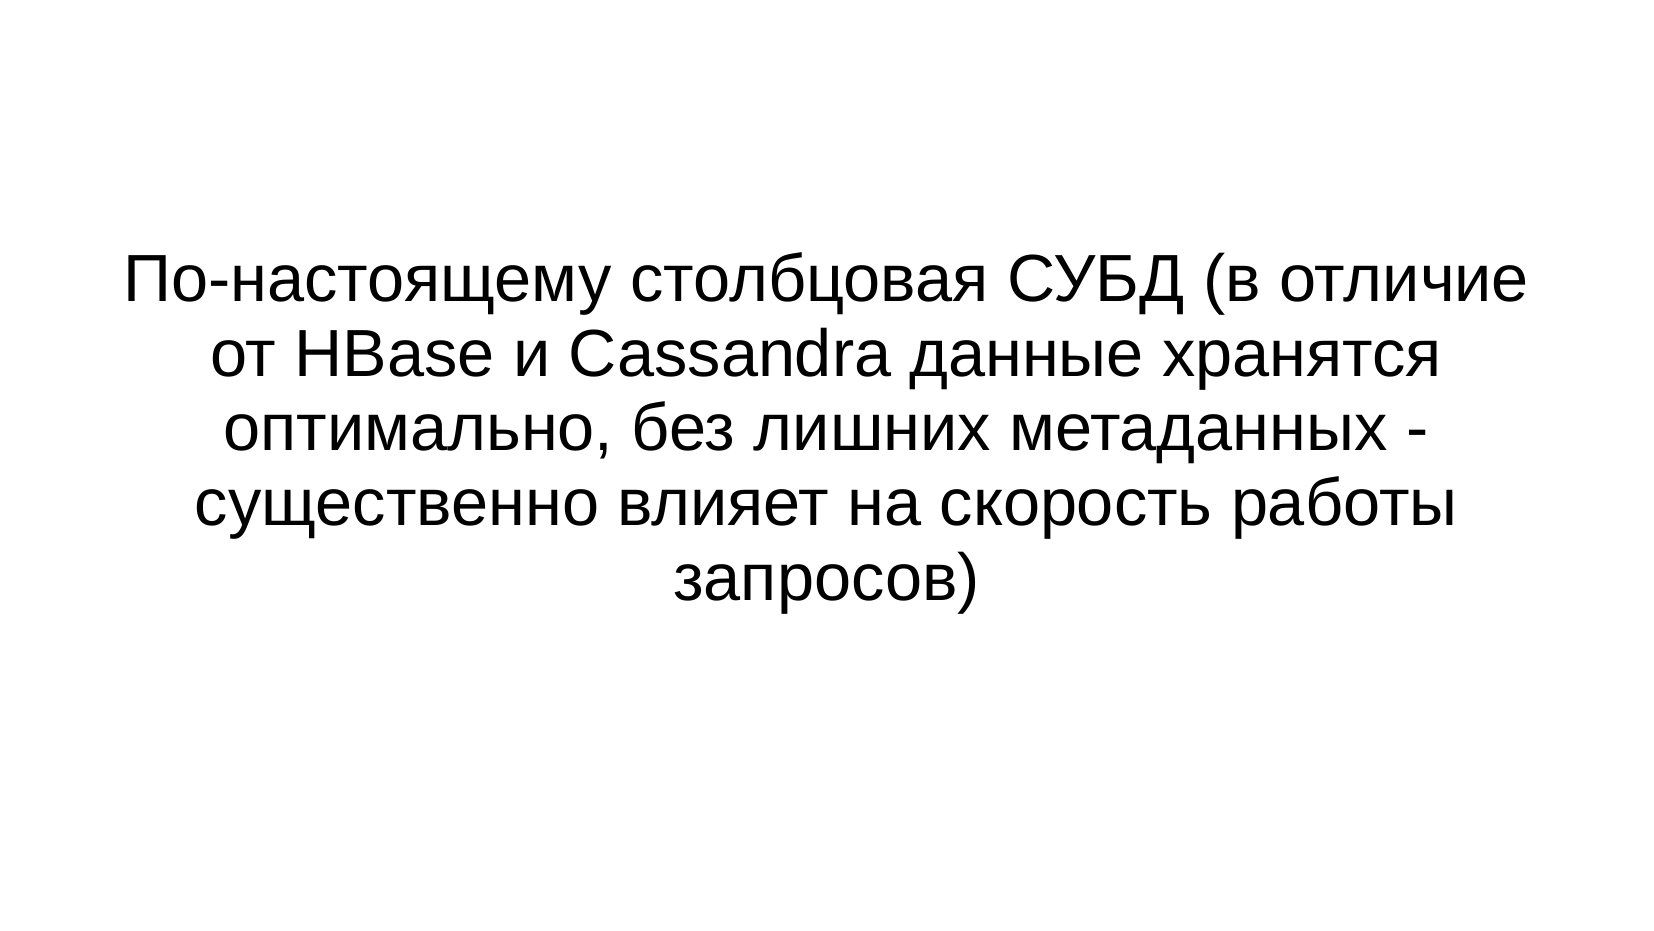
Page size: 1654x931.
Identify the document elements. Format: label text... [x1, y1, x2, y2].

subtitle По-настоящему столбцовая СУБД (в отличие от HBase и Cassandra данные хранятся оптимально, без лишних метаданных - существенно влияет на скорость работы запросов) [82, 90, 1571, 841]
